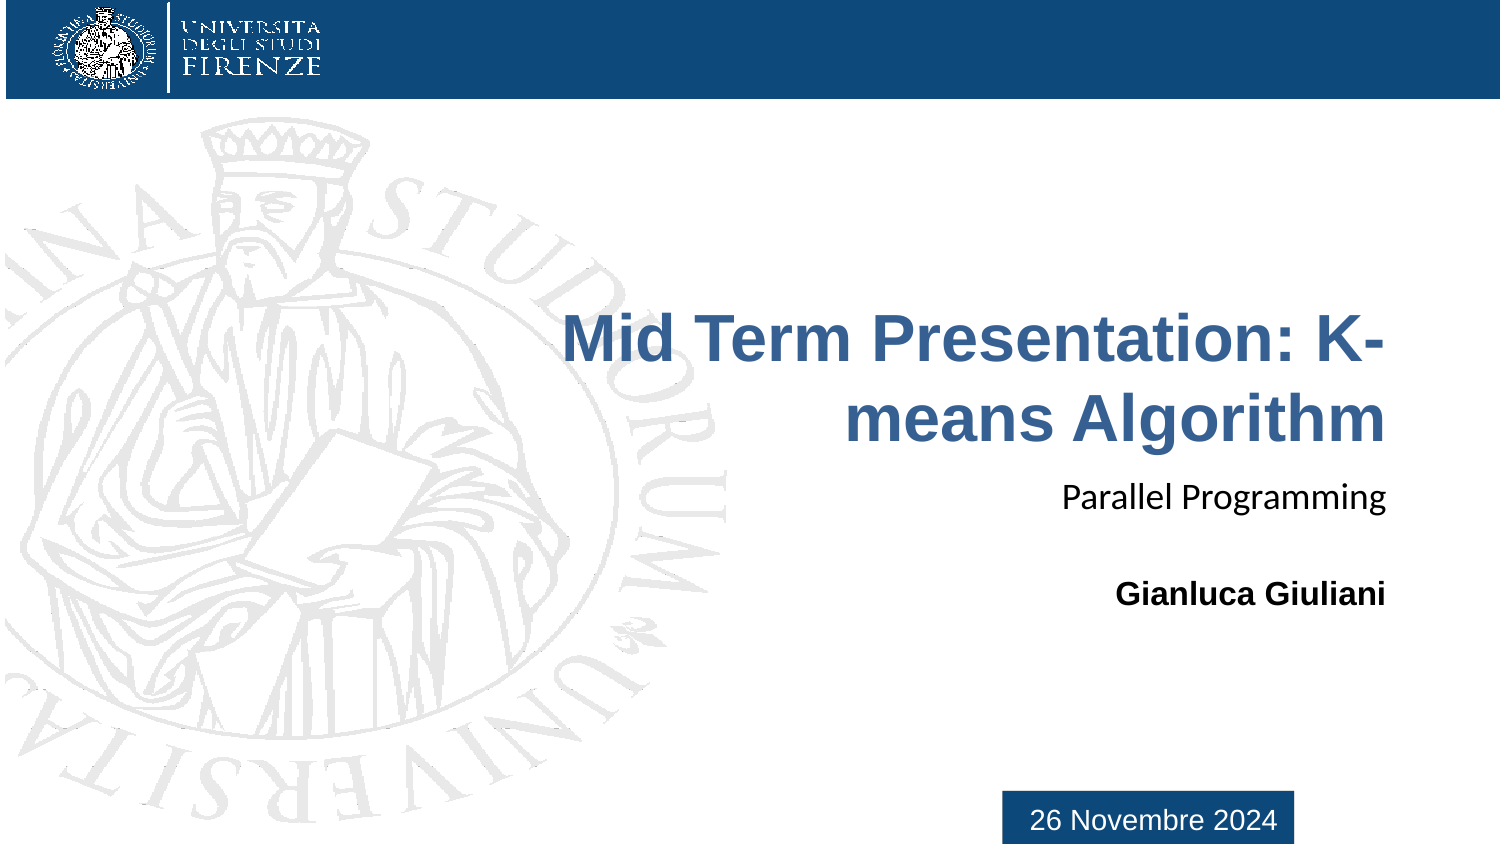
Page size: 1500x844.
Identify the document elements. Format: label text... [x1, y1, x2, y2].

text_box 26 Novembre 2024 [1005, 794, 1294, 844]
text_box Mid Term Presentation: K-means Algorithm [395, 287, 1402, 463]
text_box Parallel Programming [806, 464, 1402, 525]
picture [5, 0, 1500, 844]
text_box Gianluca Giuliani [1012, 564, 1402, 620]
